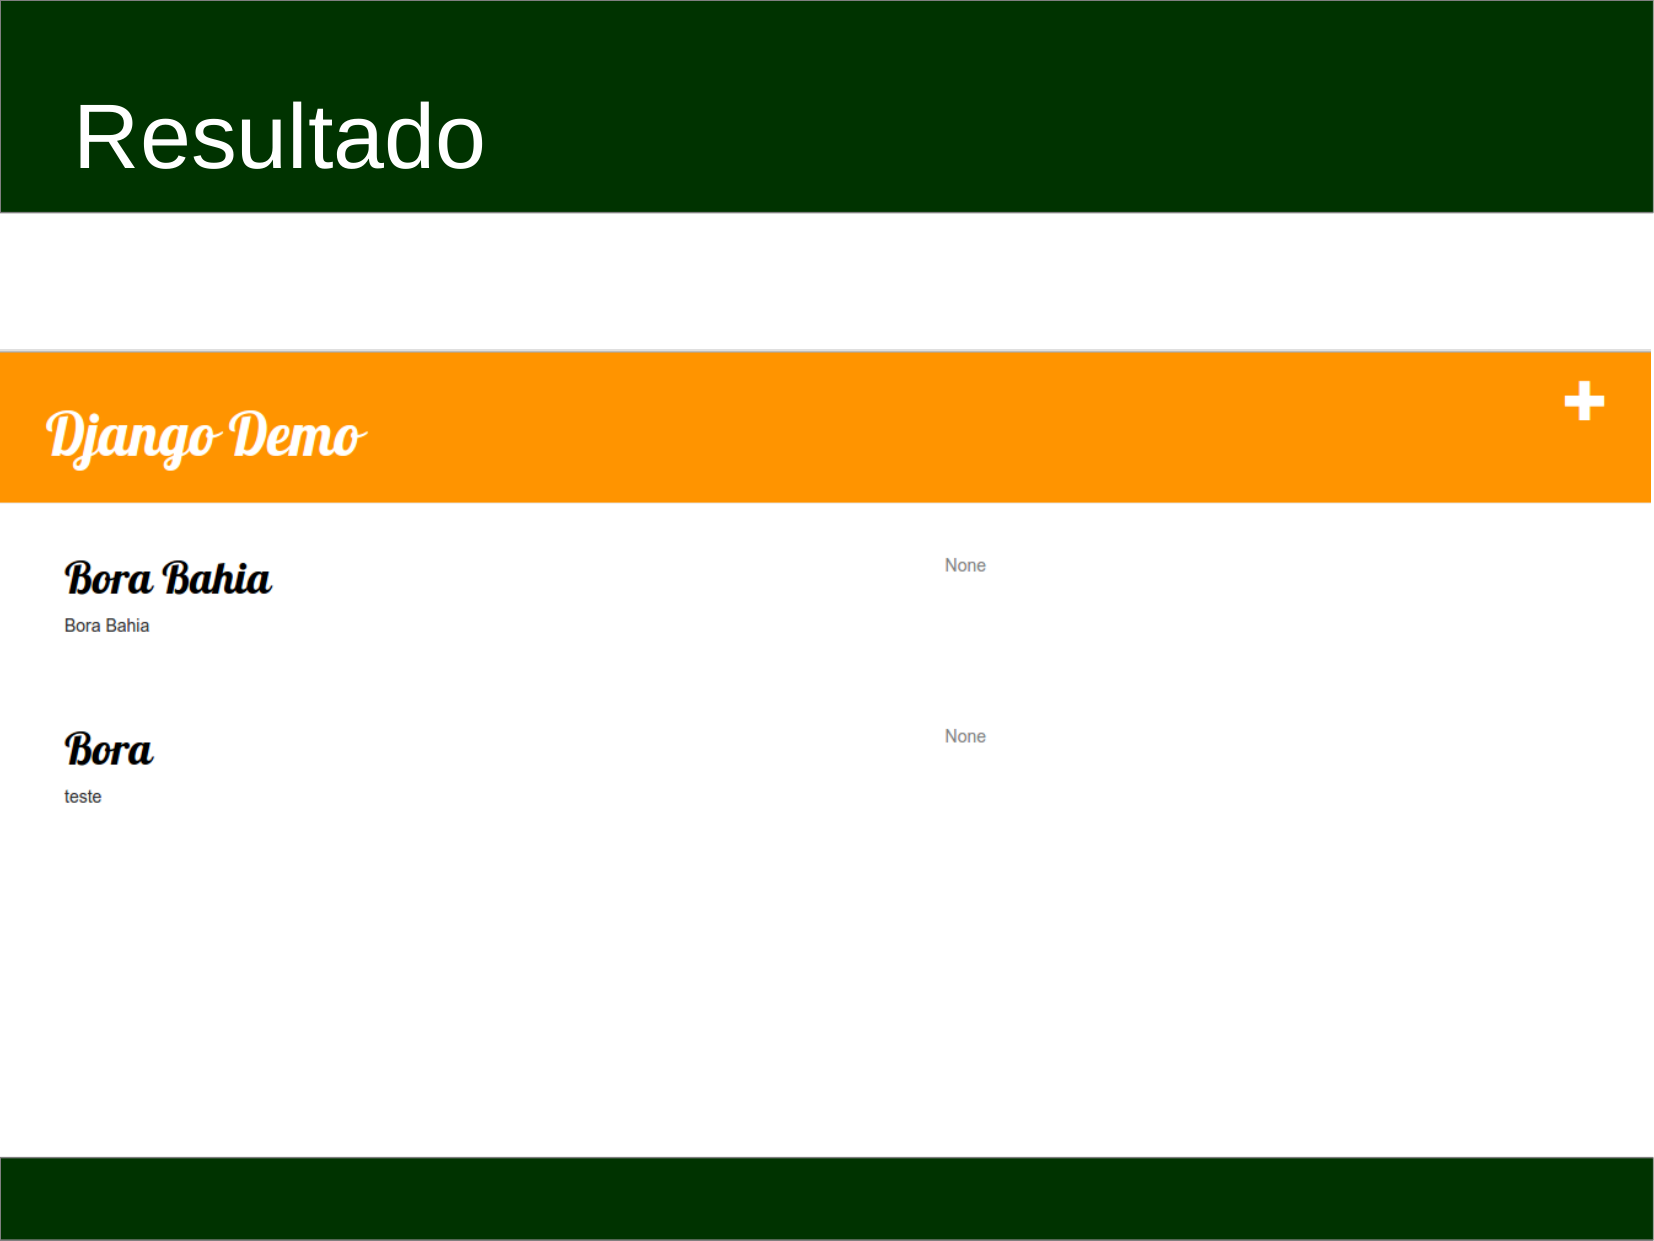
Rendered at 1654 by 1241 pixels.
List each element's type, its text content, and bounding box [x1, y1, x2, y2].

text_box [0, 0, 1654, 213]
text_box [0, 1157, 1654, 1241]
picture [0, 349, 1651, 825]
text_box Resultado [59, 73, 1347, 294]
